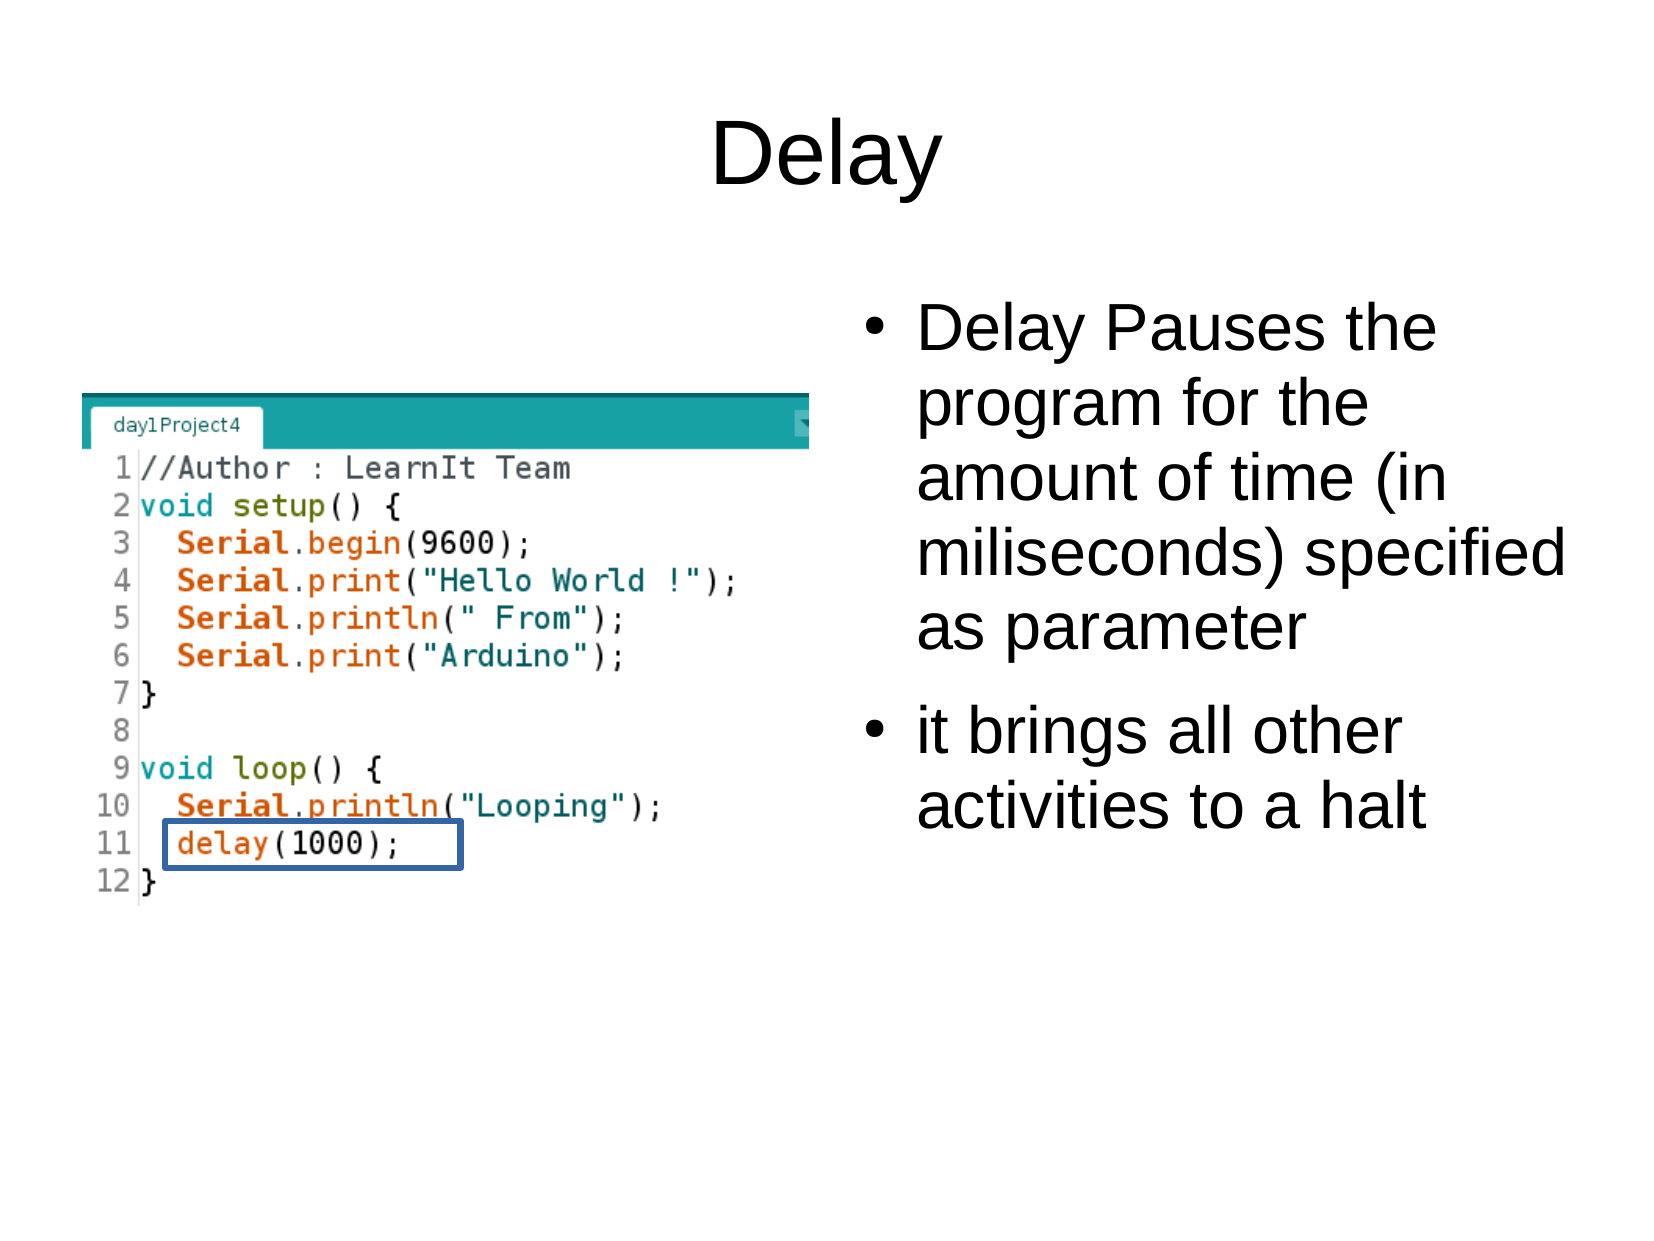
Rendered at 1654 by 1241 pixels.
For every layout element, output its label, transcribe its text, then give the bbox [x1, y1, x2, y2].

title Delay [82, 49, 1571, 257]
picture [82, 393, 809, 906]
list Delay Pauses the program for the amount of time (in miliseconds) specified as parameter it brings all other activities to a halt [845, 290, 1572, 1010]
